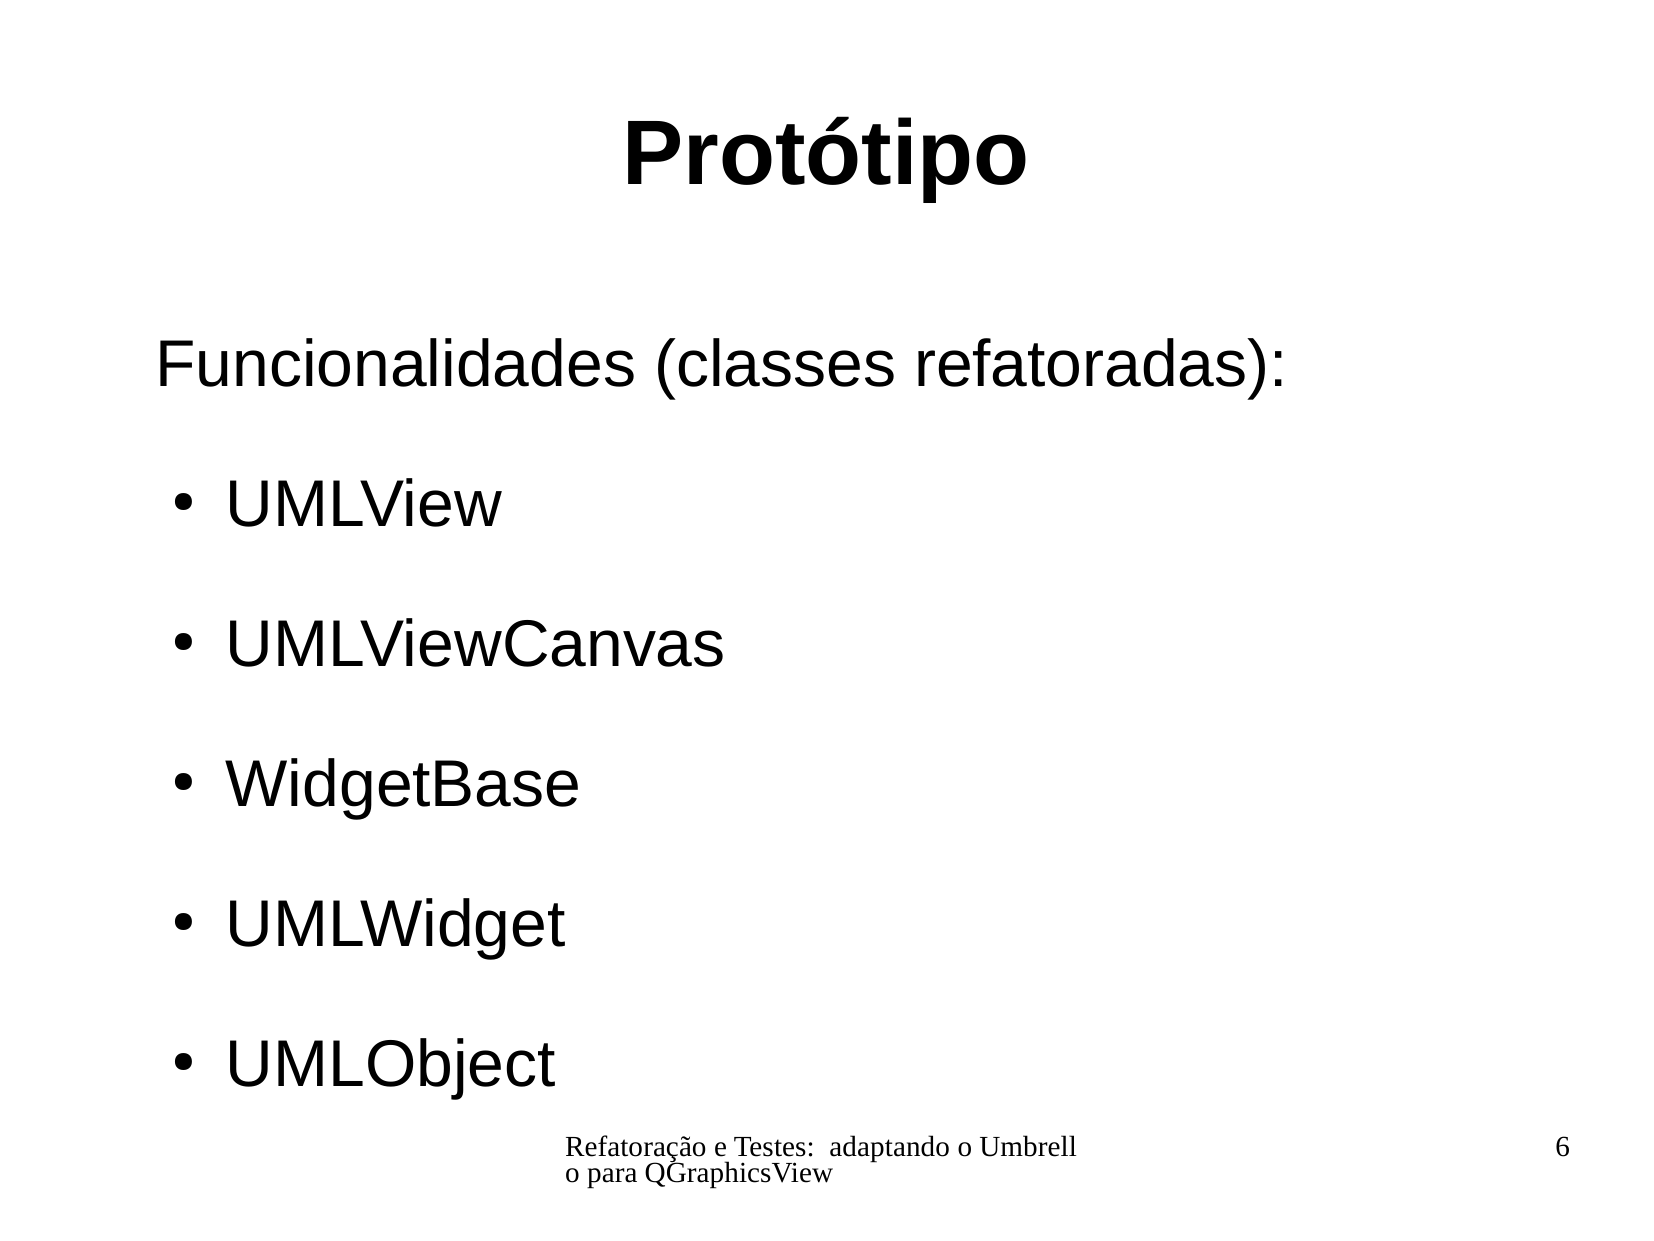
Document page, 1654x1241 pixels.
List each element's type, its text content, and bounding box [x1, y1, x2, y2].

title Protótipo [82, 49, 1571, 257]
list Funcionalidades (classes refatoradas): UMLView UMLViewCanvas WidgetBase UMLWidget UMLObject [82, 290, 1571, 1109]
text_box [298, 639, 341, 710]
